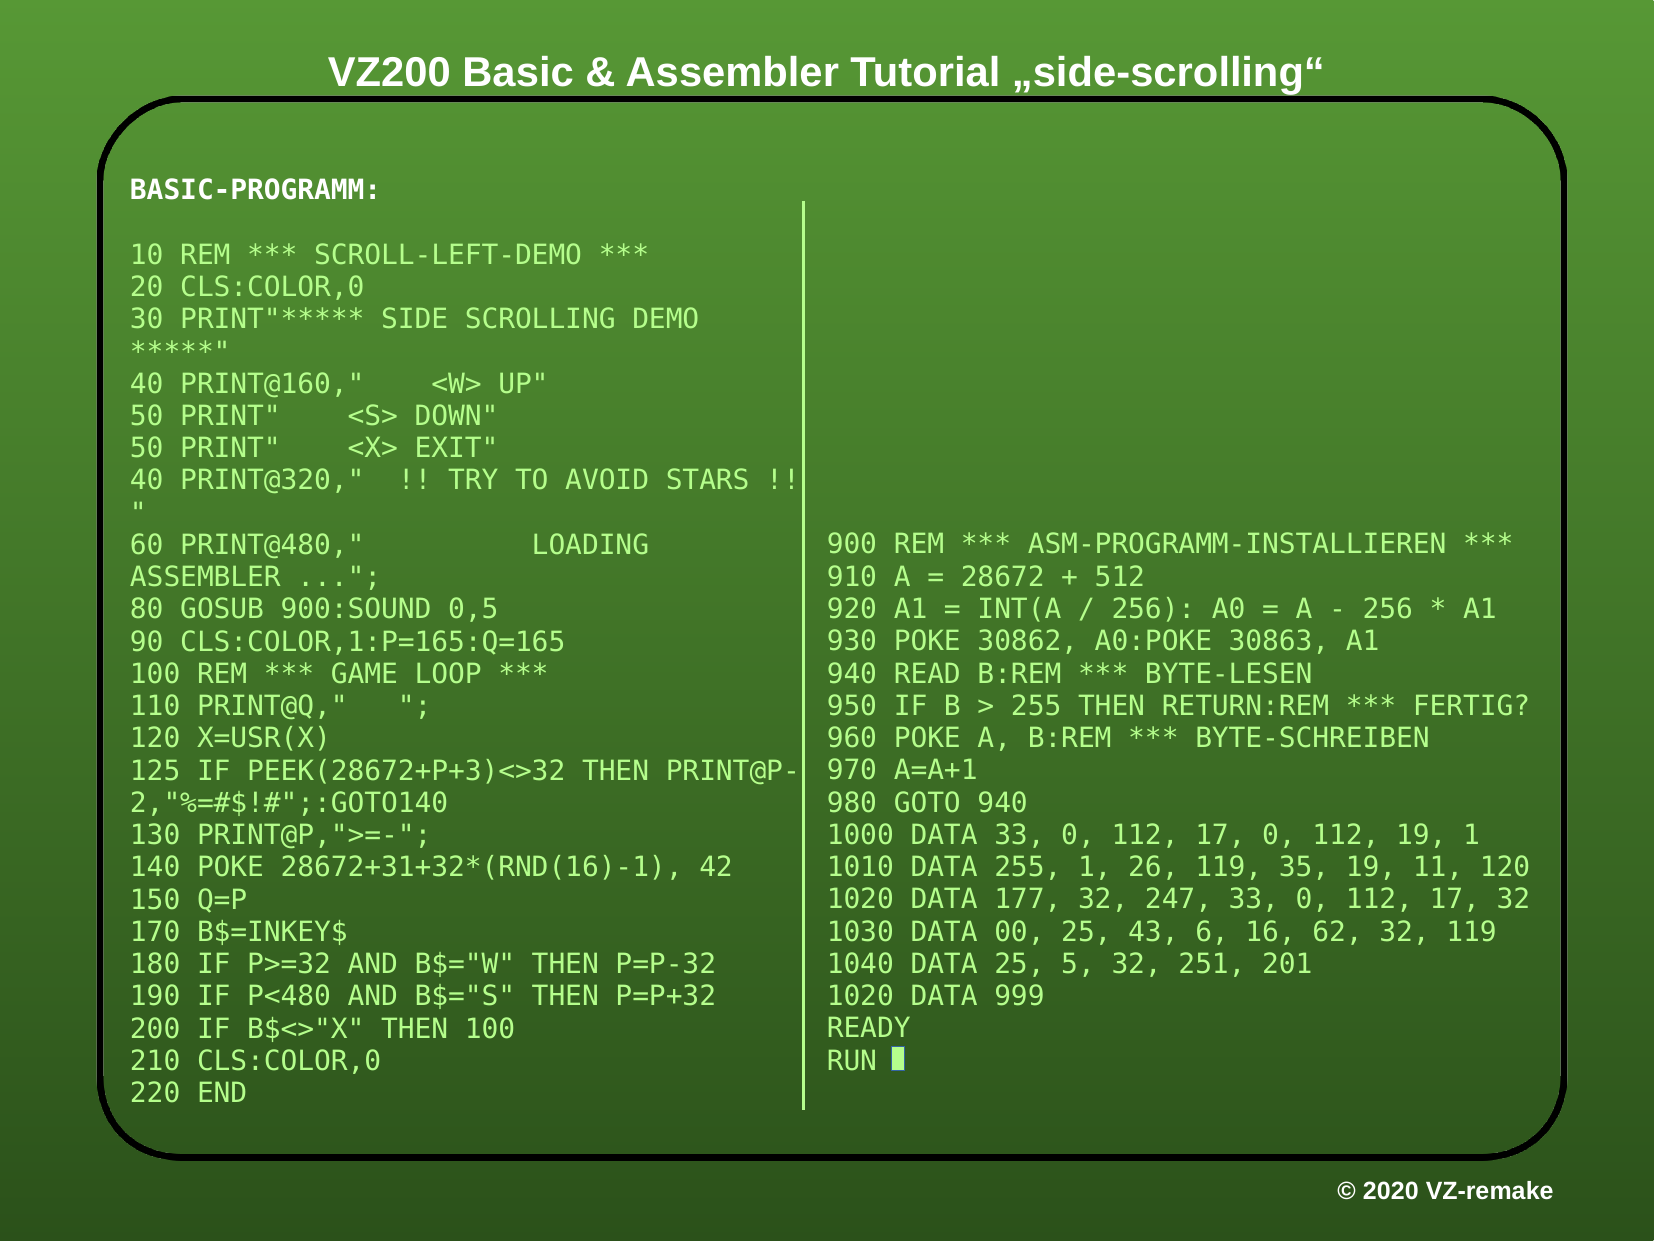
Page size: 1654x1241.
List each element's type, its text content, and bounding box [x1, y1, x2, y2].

picture [1502, 1188, 1506, 1199]
picture [1339, 1183, 1354, 1198]
picture [1408, 1184, 1413, 1196]
picture [1380, 1184, 1385, 1196]
list 900 REM *** ASM-PROGRAMM-INSTALLIEREN *** 910 A = 28672 + 512 920 A1 = INT(A / 256): A0 = A - 256 * A1 930 POKE 30862, A0:POKE 30863, A1 940 READ B:REM *** BYTE-LESEN 950 IF B > 255 THEN RETURN:REM *** FERTIG? 960 POKE A, B:REM *** BYTE-SCHREIBEN 970 A=A+1 980 GOTO 940 1000 DATA 33, 0, 112, 17, 0, 112, 19, 1 1010 DATA 255, 1, 26, 119, 35, 19, 11, 120 1020 DATA 177, 32, 247, 33, 0, 112, 17, 32 1030 DATA 00, 25, 43, 6, 16, 62, 32, 119 1040 DATA 25, 5, 32, 251, 201 1020 DATA 999 READY RUN [826, 496, 1571, 1087]
title VZ200 Basic & Assembler Tutorial „side-scrolling“ [82, 48, 1571, 96]
picture [59, 58, 1607, 1199]
list BASIC-PROGRAMM: 10 REM *** SCROLL-LEFT-DEMO *** 20 CLS:COLOR,0 30 PRINT"***** SIDE SCROLLING DEMO *****" 40 PRINT@160," <W> UP" 50 PRINT" <S> DOWN" 50 PRINT" <X> EXIT" 40 PRINT@320," !! TRY TO AVOID STARS !! " 60 PRINT@480," LOADING ASSEMBLER ..."; 80 GOSUB 900:SOUND 0,5 90 CLS:COLOR,1:P=165:Q=165 100 REM *** GAME LOOP *** 110 PRINT@Q," "; 120 X=USR(X) 125 IF PEEK(28672+P+3)<>32 THEN PRINT@P-2,"%=#$!#";:GOTO140 130 PRINT@P,">=-"; 140 POKE 28672+31+32*(RND(16)-1), 42 150 Q=P 170 B$=INKEY$ 180 IF P>=32 AND B$="W" THEN P=P-32 190 IF P<480 AND B$="S" THEN P=P+32 200 IF B$<>"X" THEN 100 210 CLS:COLOR,0 220 END [129, 141, 815, 1123]
